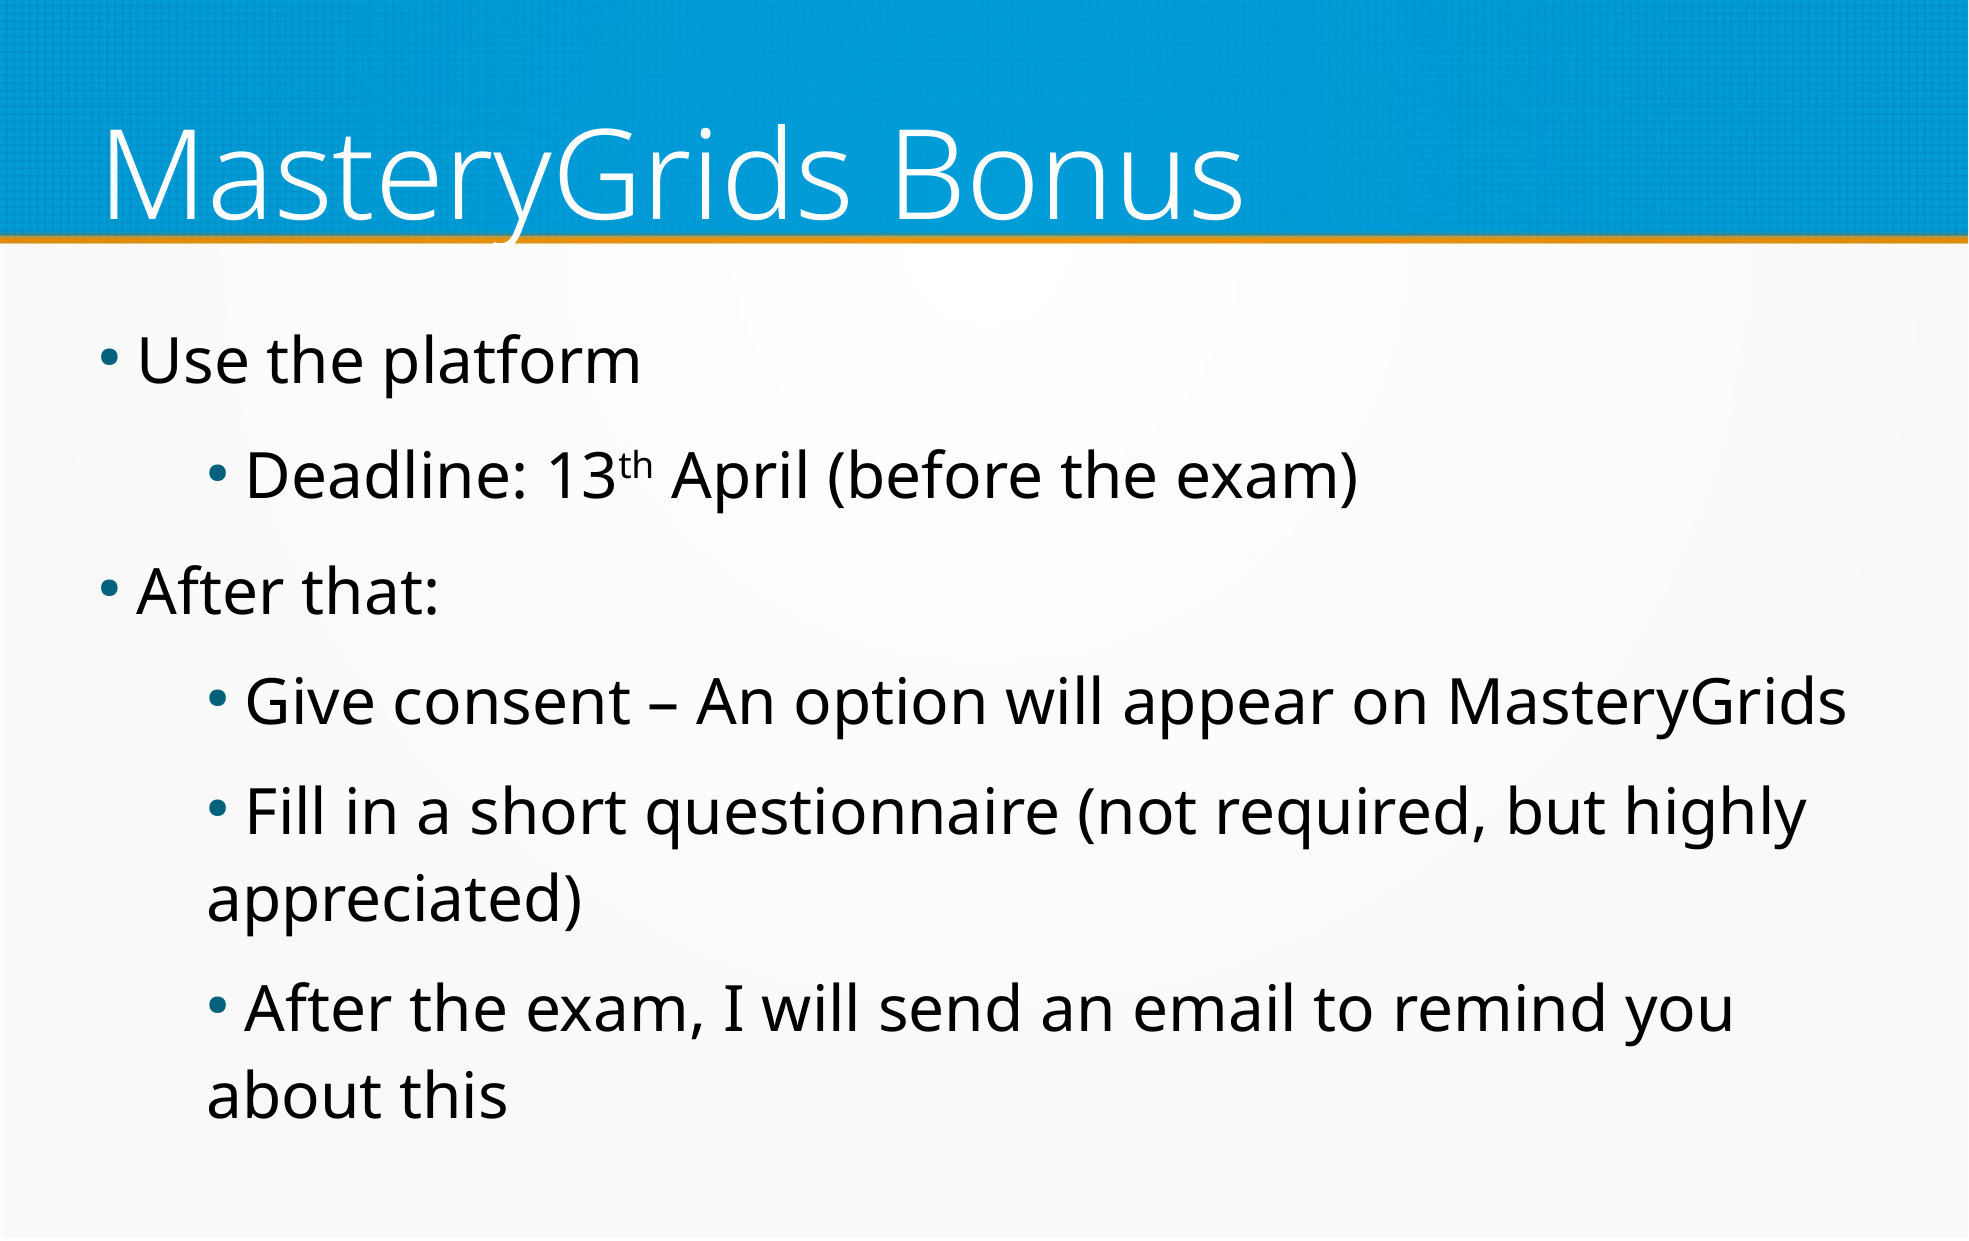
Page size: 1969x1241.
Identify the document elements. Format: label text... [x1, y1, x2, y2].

title MasteryGrids Bonus [98, 49, 1870, 257]
picture [0, 233, 1969, 1241]
list Use the platform Deadline: 13th April (before the exam) After that: Give consent – An option will appear on MasteryGrids Fill in a short questionnaire (not required, but highly appreciated) After the exam, I will send an email to remind you about this [98, 315, 1860, 1156]
